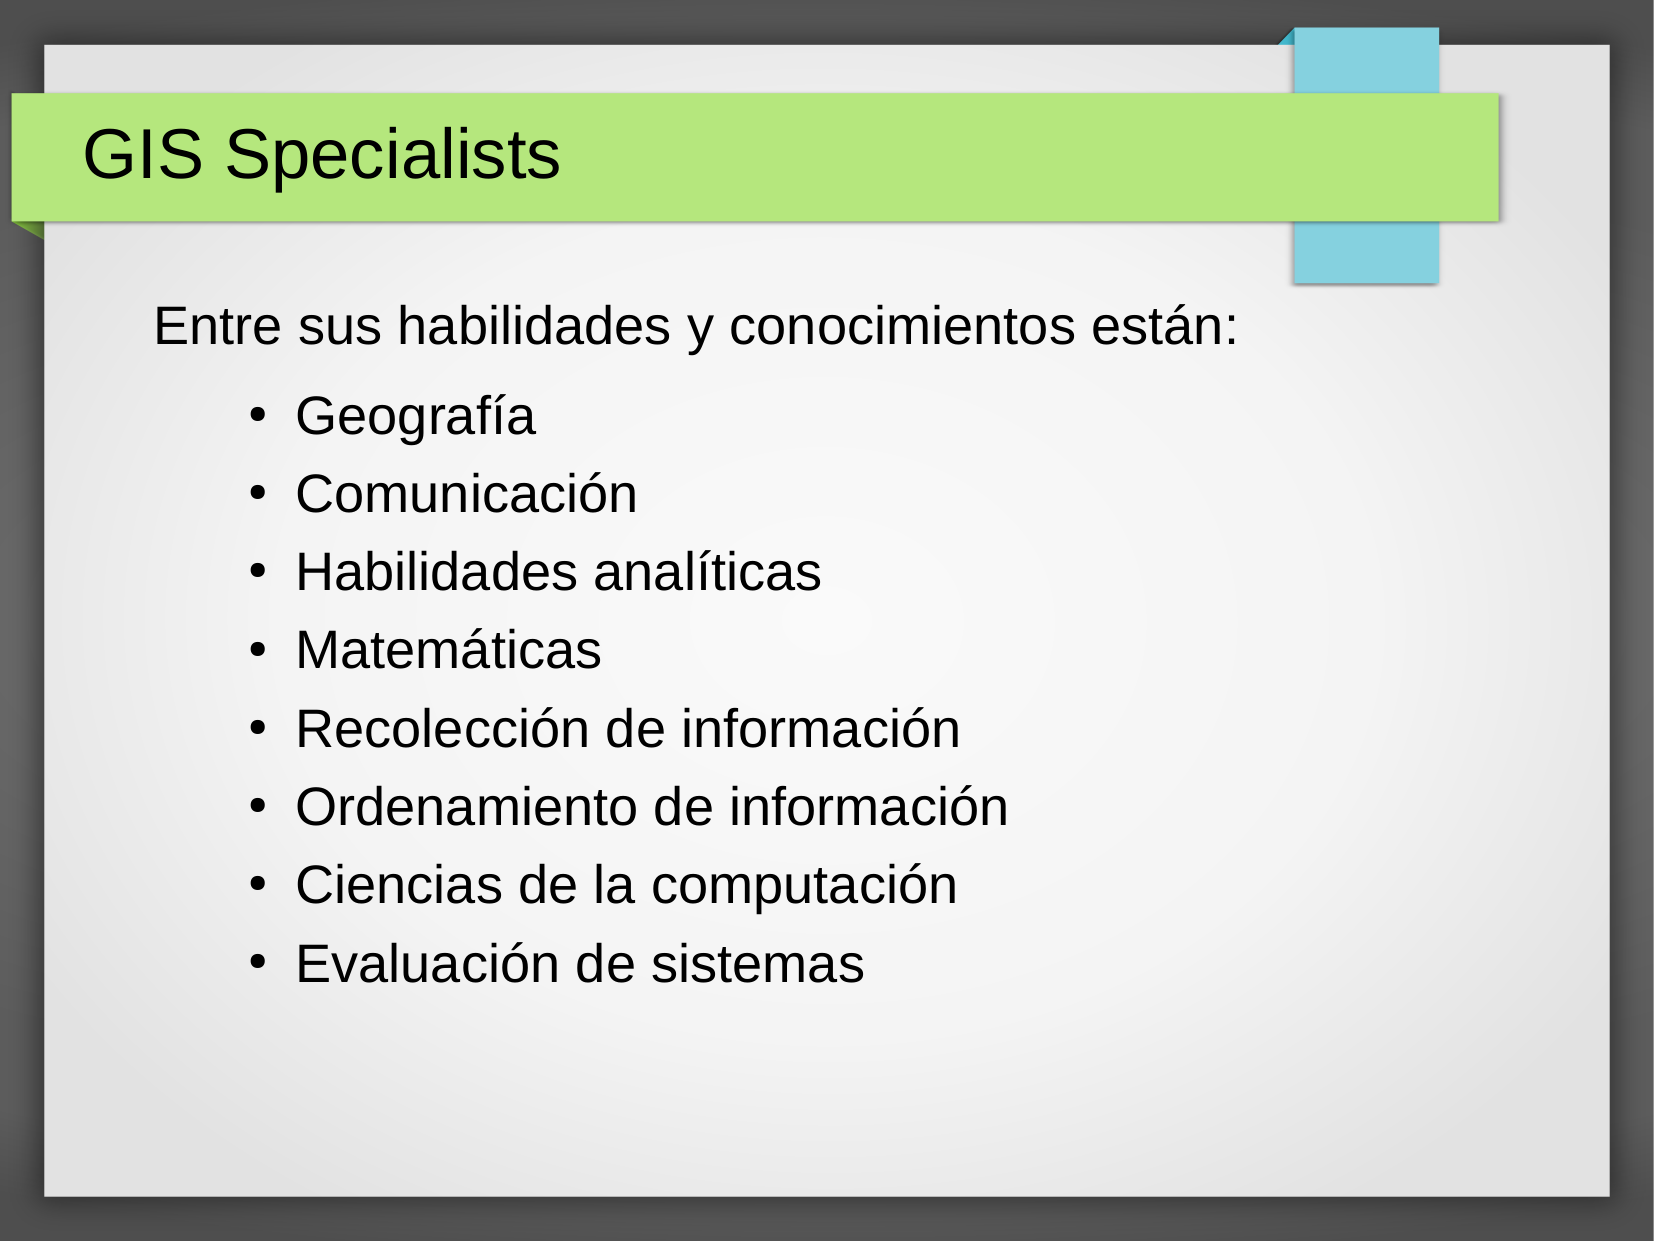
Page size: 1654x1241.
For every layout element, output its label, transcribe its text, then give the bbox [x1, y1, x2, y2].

title GIS Specialists [82, 94, 1264, 213]
picture [0, 0, 1654, 1241]
list Entre sus habilidades y conocimientos están: Geografía Comunicación Habilidades analíticas Matemáticas Recolección de información Ordenamiento de información Ciencias de la computación Evaluación de sistemas [82, 295, 1571, 1015]
